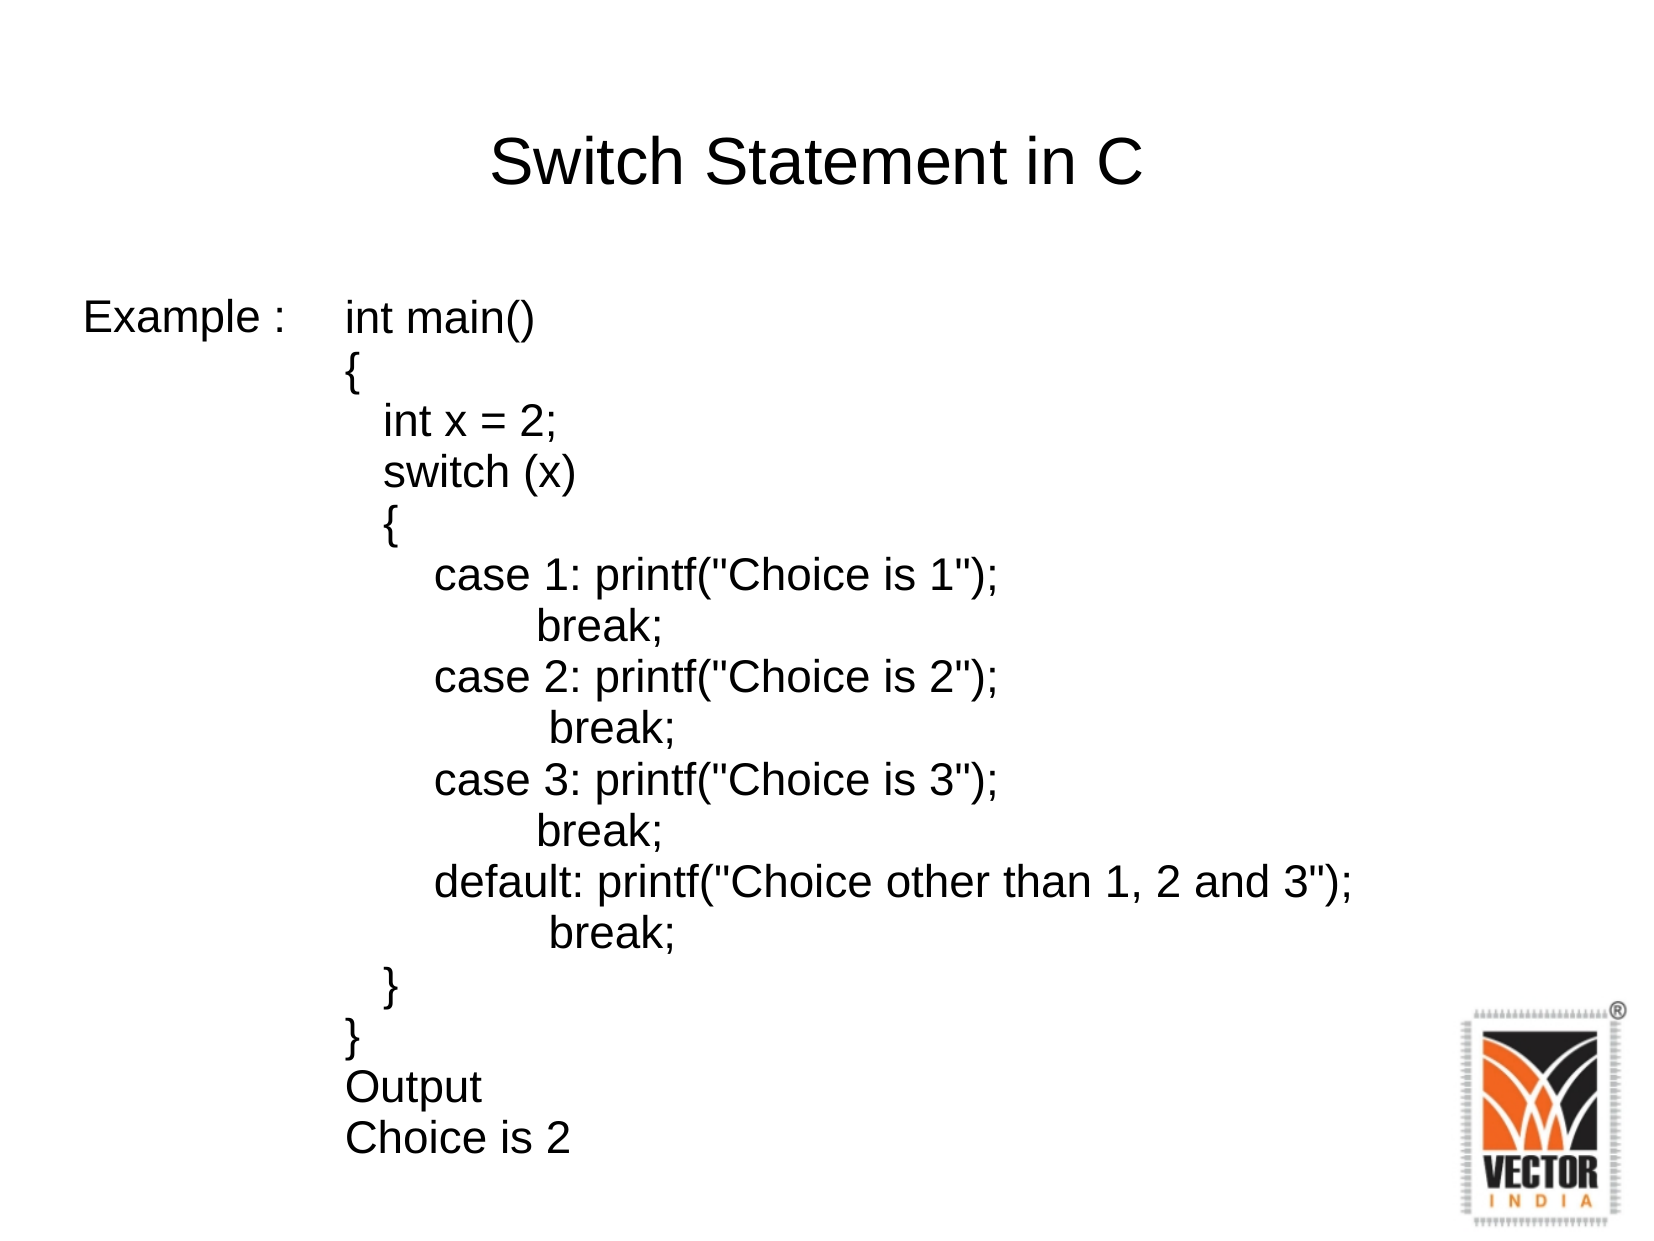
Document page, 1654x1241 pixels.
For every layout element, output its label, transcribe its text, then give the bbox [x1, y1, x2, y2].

text_box int main() { int x = 2; switch (x) { case 1: printf("Choice is 1"); break; case 2: printf("Choice is 2"); break; case 3: printf("Choice is 3"); break; default: printf("Choice other than 1, 2 and 3"); break; } } Output Choice is 2 [330, 285, 1458, 1223]
subtitle Example : [82, 45, 1571, 1241]
picture [1432, 996, 1654, 1237]
